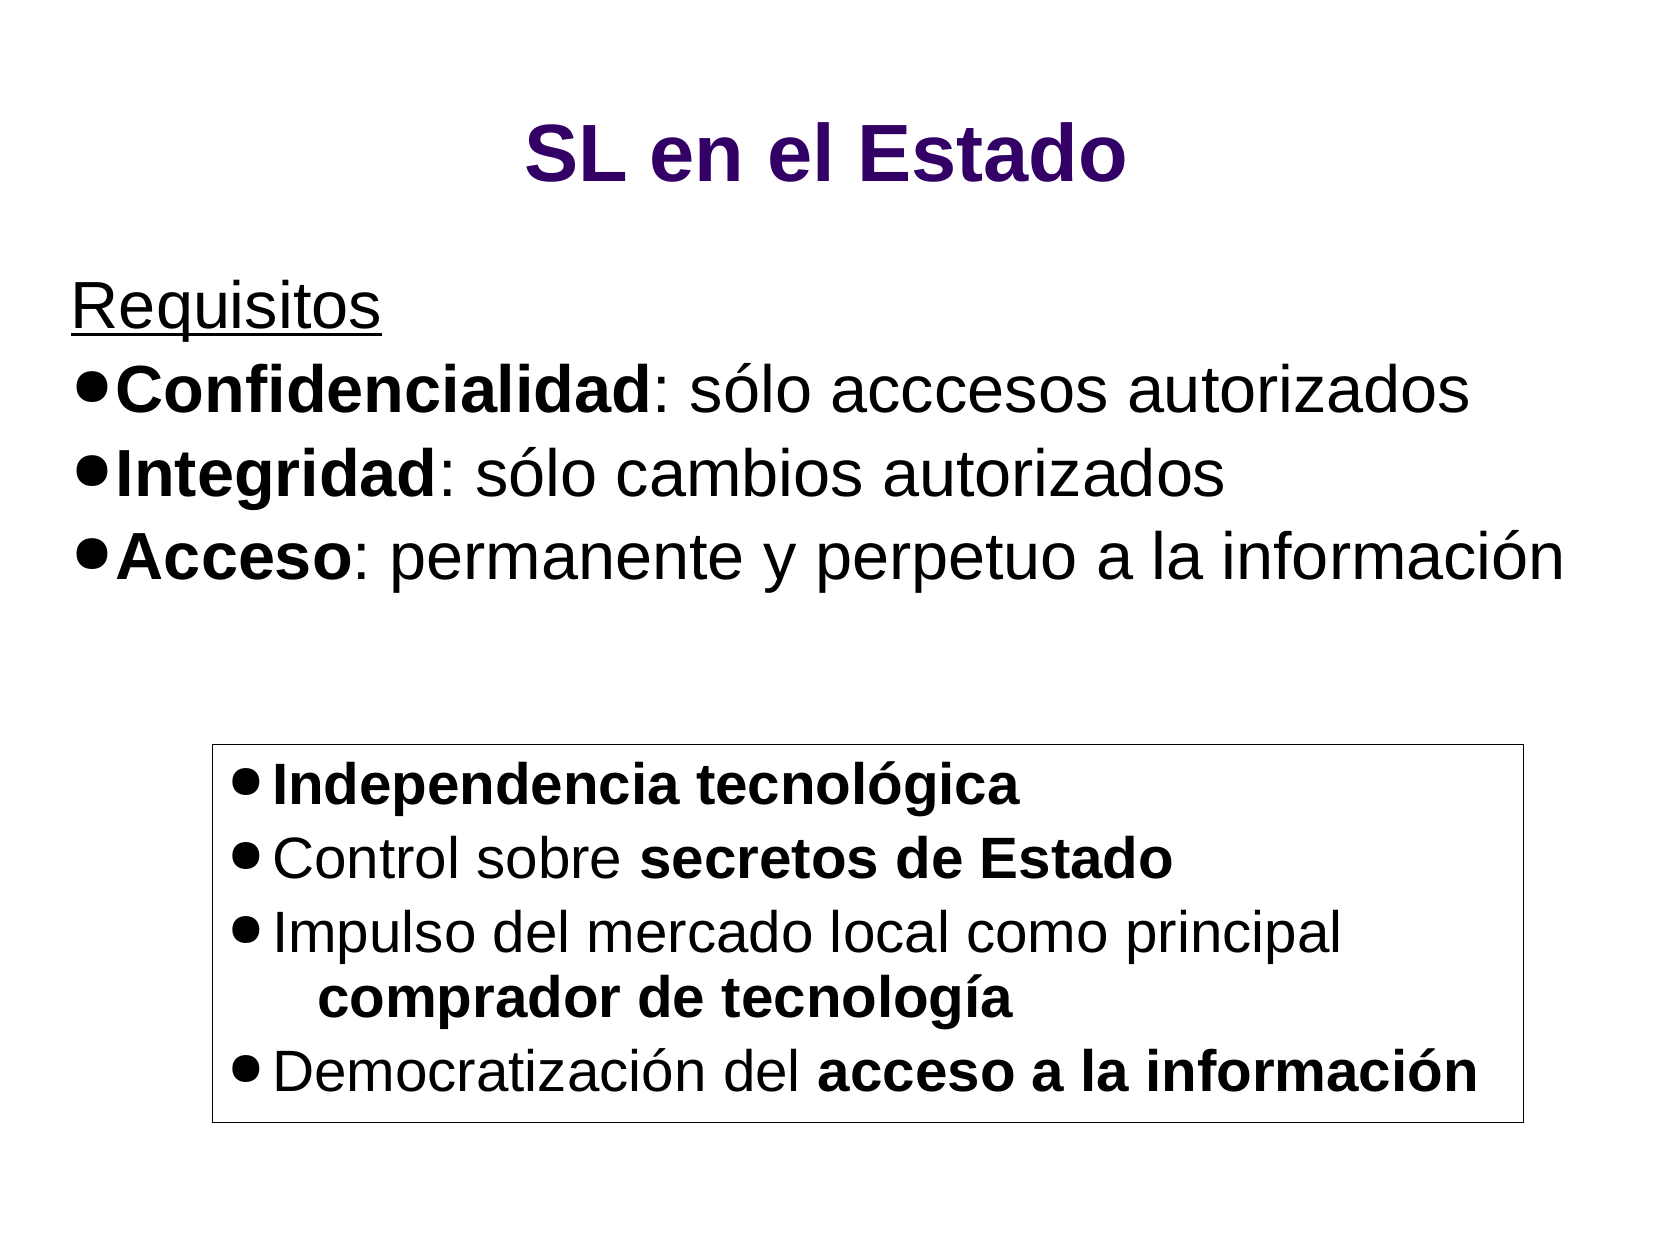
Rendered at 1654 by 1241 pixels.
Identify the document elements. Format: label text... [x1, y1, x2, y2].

text_box Independencia tecnológica Control sobre secretos de Estado Impulso del mercado local como principal comprador de tecnología Democratización del acceso a la información [212, 744, 1524, 1123]
list Requisitos Confidencialidad: sólo acccesos autorizados Integridad: sólo cambios autorizados Acceso: permanente y perpetuo a la información [70, 268, 1583, 1220]
title SL en el Estado [82, 49, 1571, 257]
